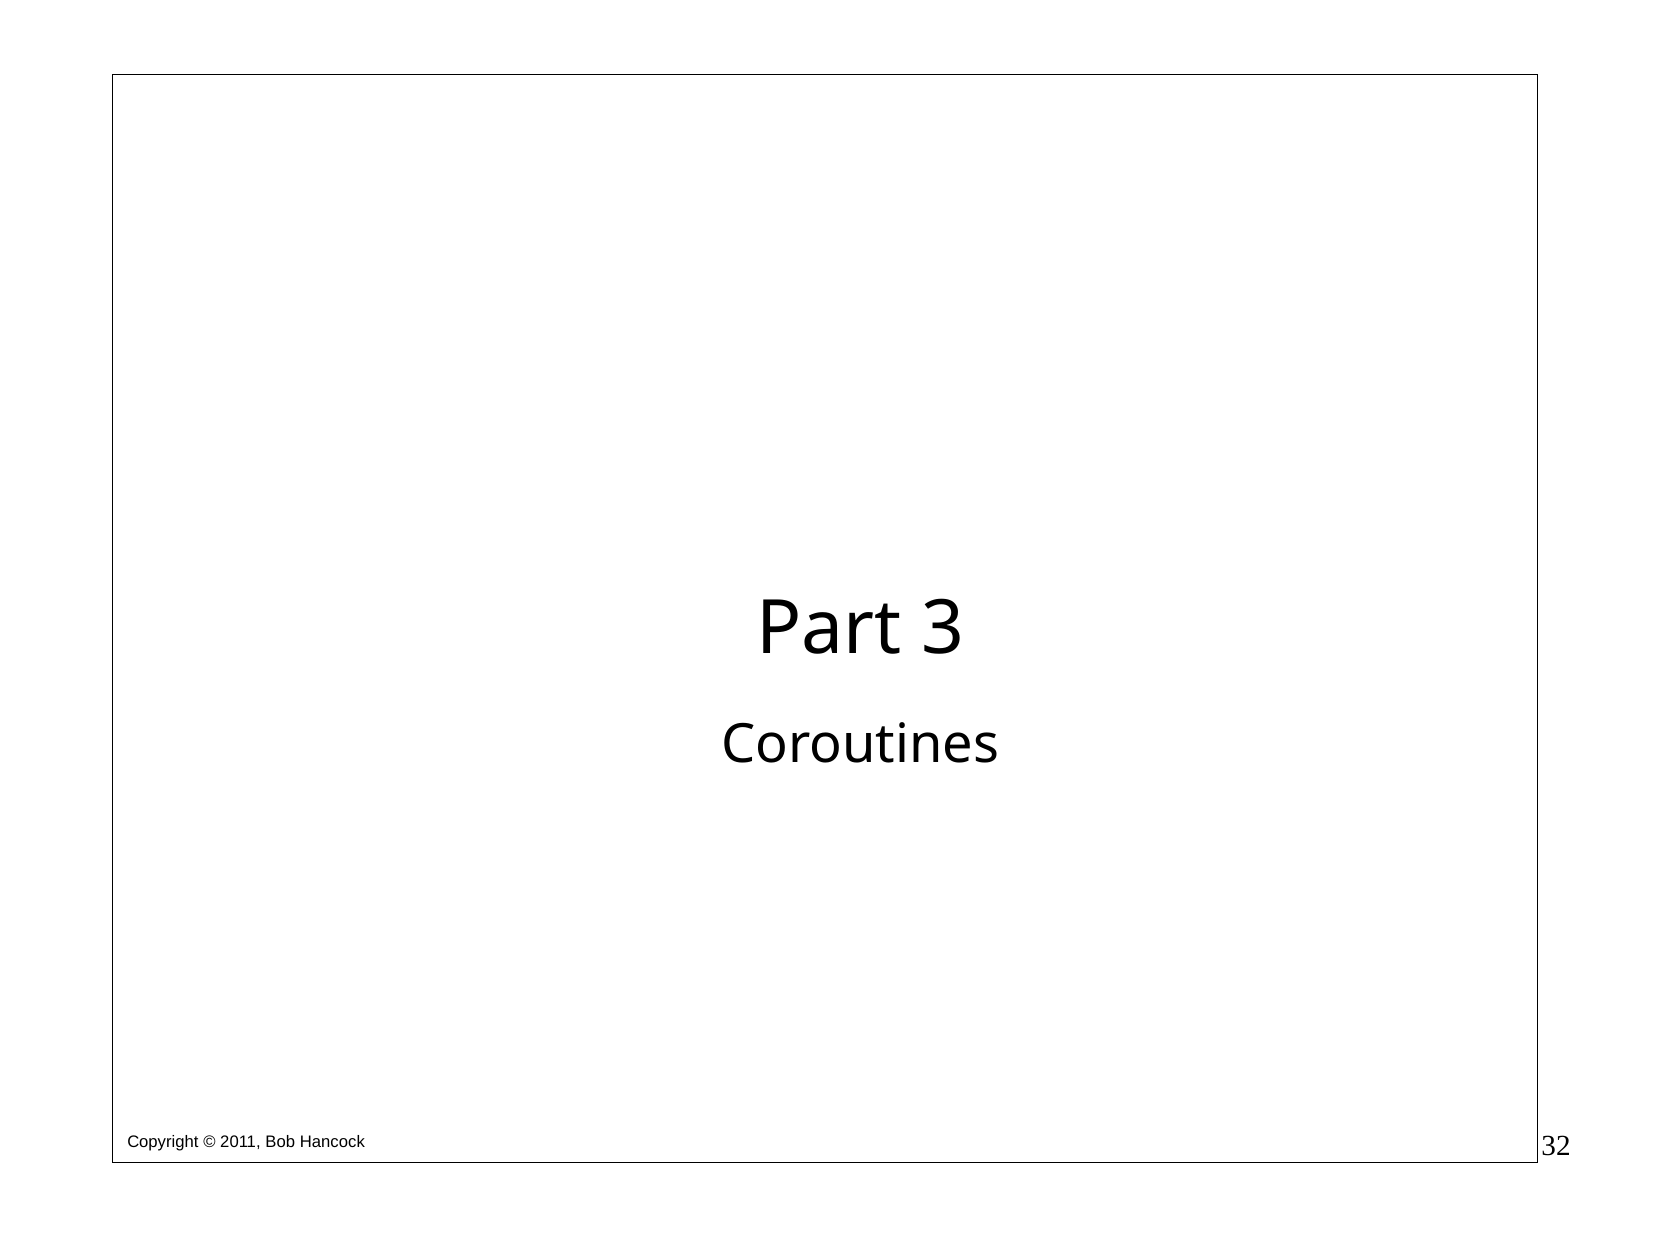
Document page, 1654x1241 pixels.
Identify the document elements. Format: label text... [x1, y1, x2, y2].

text_box Copyright © 2011, Bob Hancock [112, 1125, 381, 1159]
list Part 3 Coroutines [150, 262, 1501, 1126]
